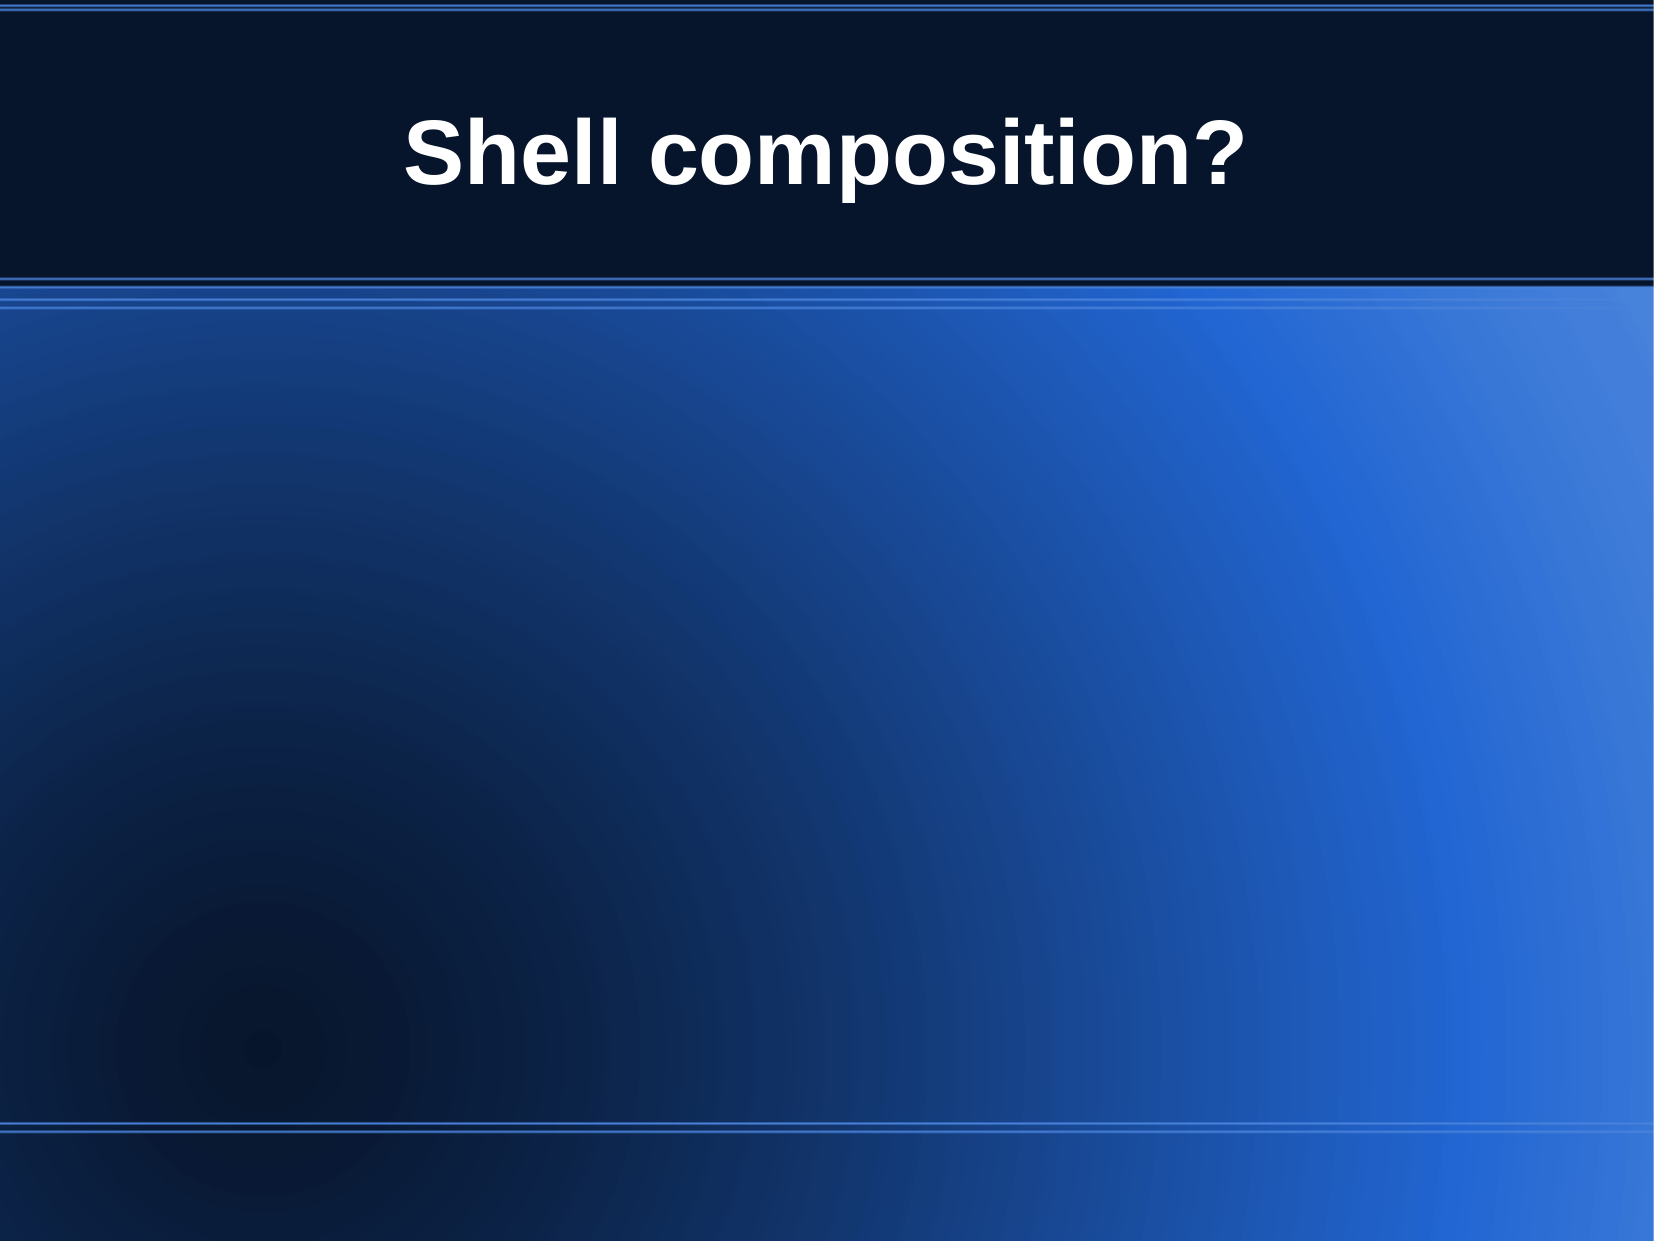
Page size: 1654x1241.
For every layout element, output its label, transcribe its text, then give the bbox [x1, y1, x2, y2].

title Shell composition? [82, 49, 1571, 257]
picture [0, 0, 1654, 1241]
